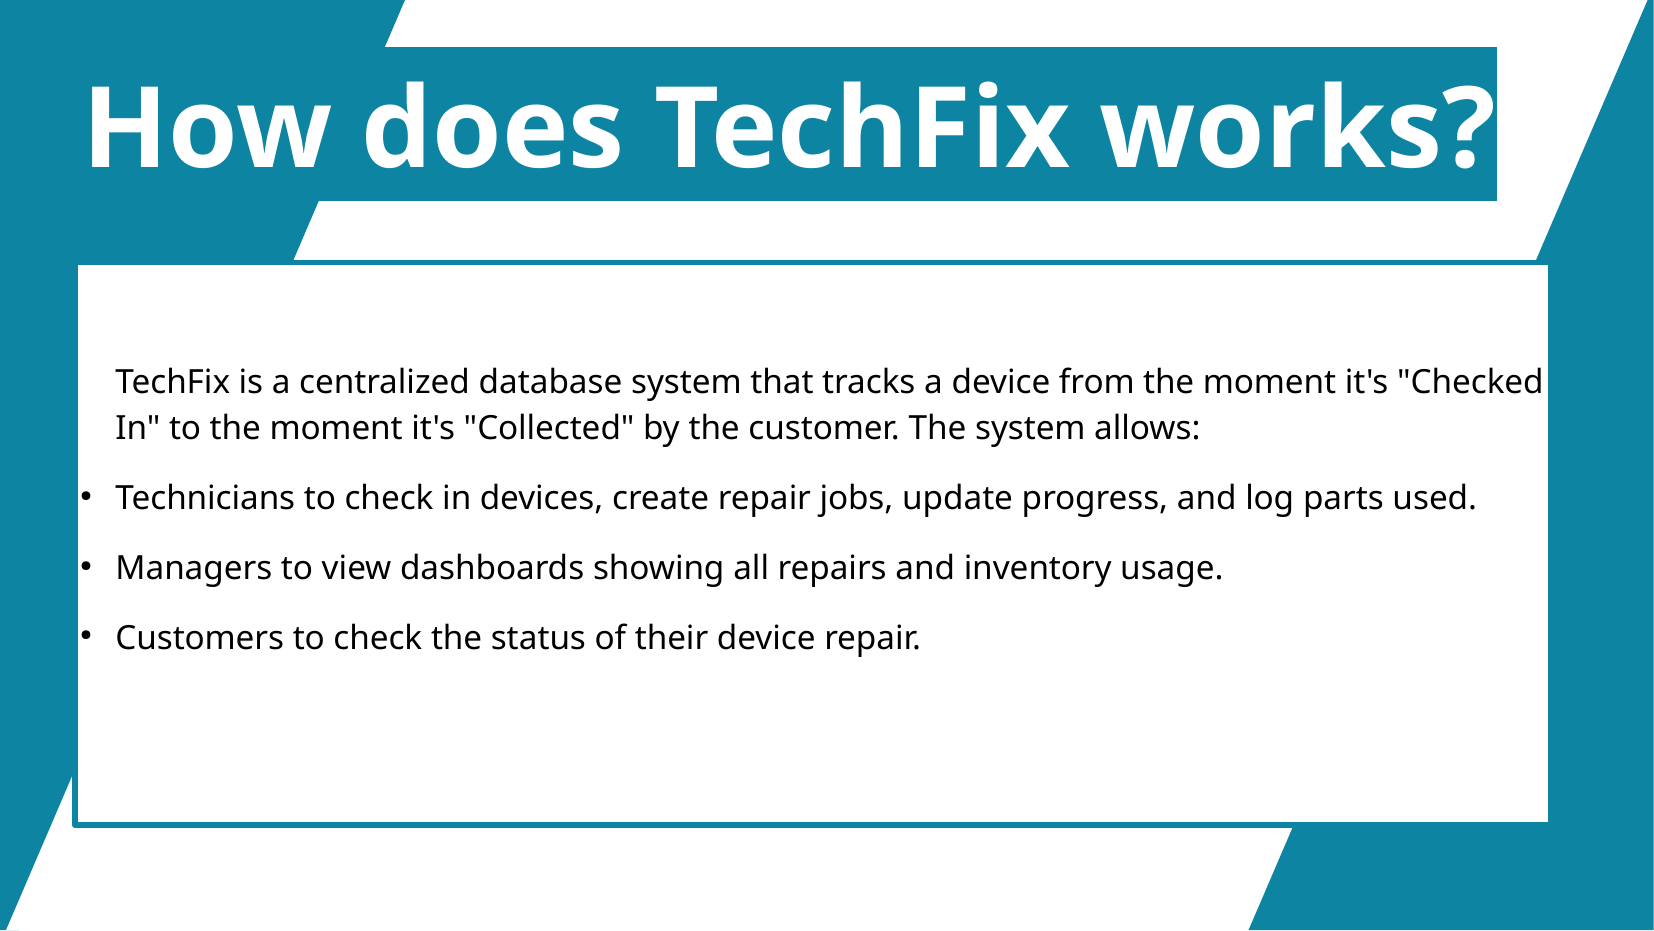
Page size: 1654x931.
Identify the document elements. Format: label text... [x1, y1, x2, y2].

title How does TechFix works? [82, 35, 1571, 213]
text_box TechFix is a centralized database system that tracks a device from the moment it's "Checked In" to the moment it's "Collected" by the customer. The system allows: Technicians to check in devices, create repair jobs, update progress, and log parts used. Managers to view dashboards showing all repairs and inventory usage. Customers to check the status of their device repair. [75, 262, 1552, 826]
